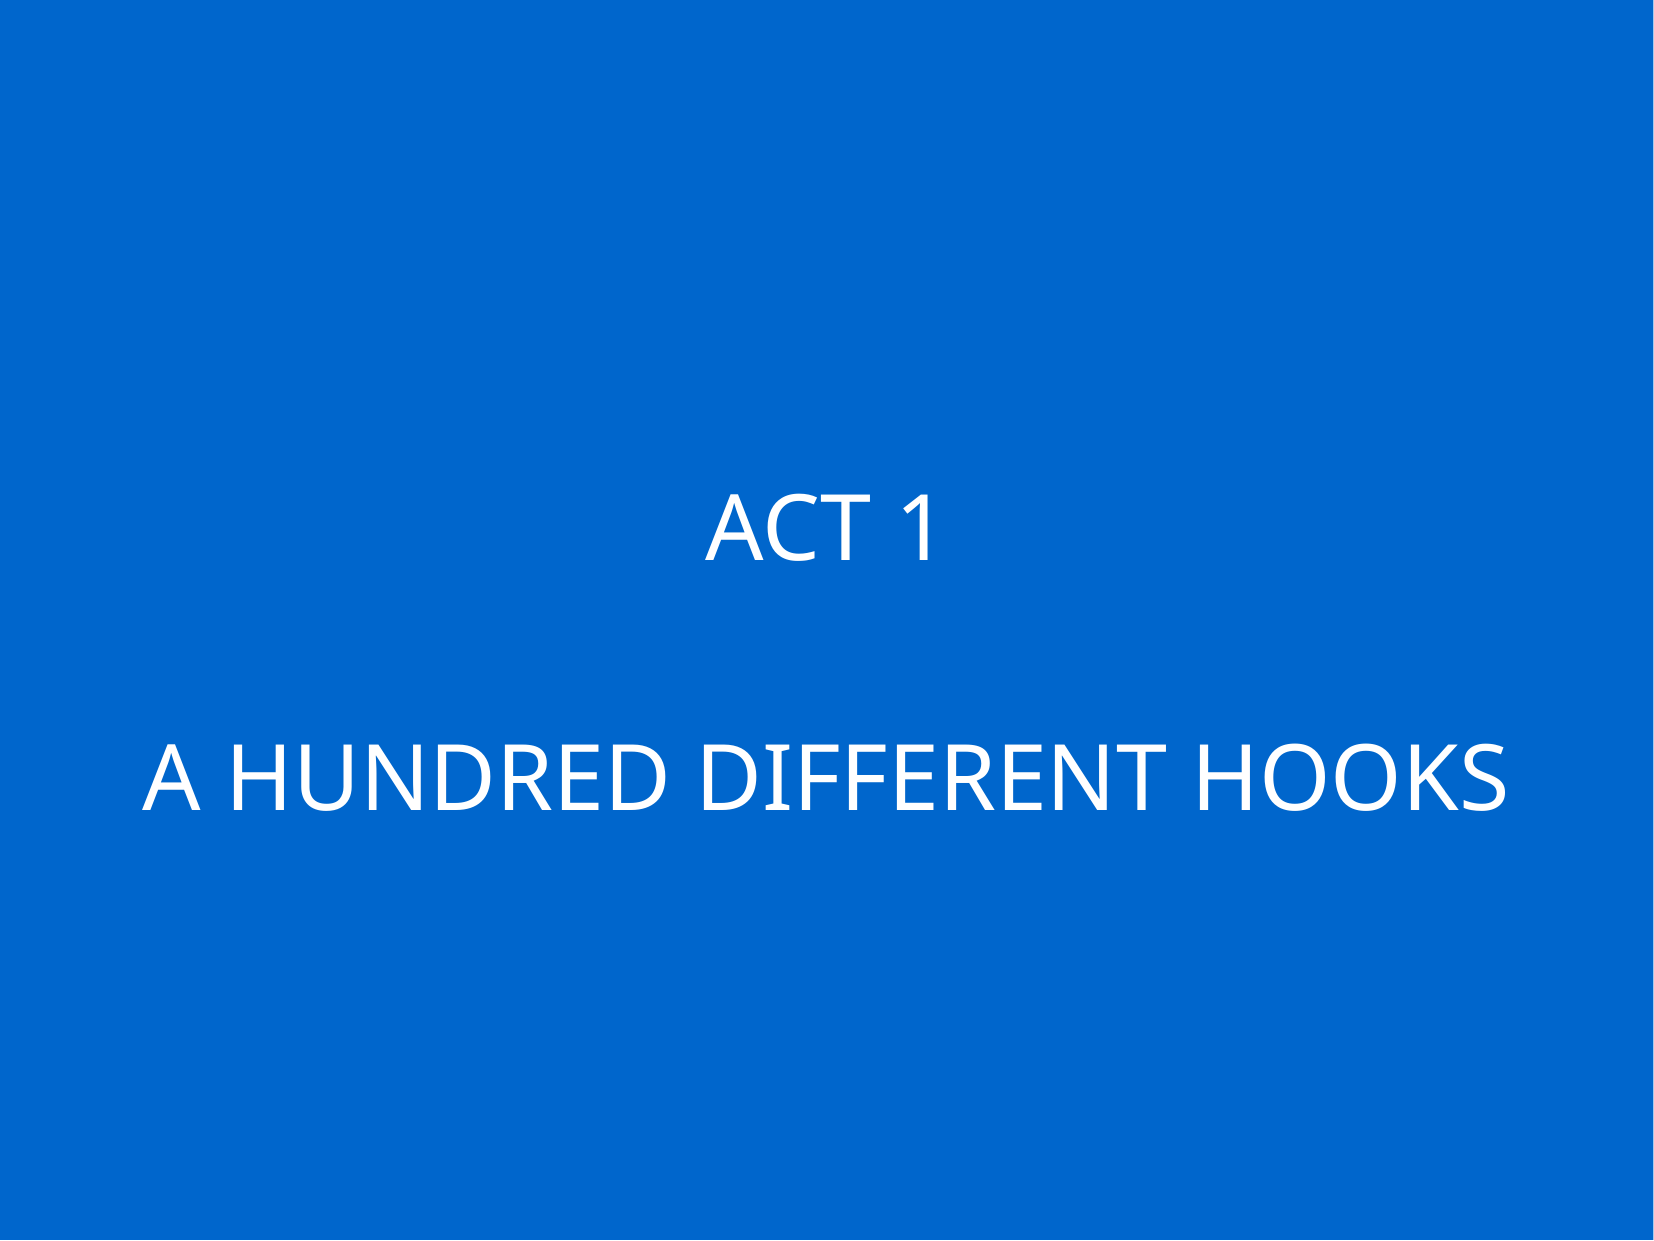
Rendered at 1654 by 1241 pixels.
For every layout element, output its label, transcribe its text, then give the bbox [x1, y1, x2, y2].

subtitle ACT 1 A HUNDRED DIFFERENT HOOKS [82, 290, 1571, 1010]
